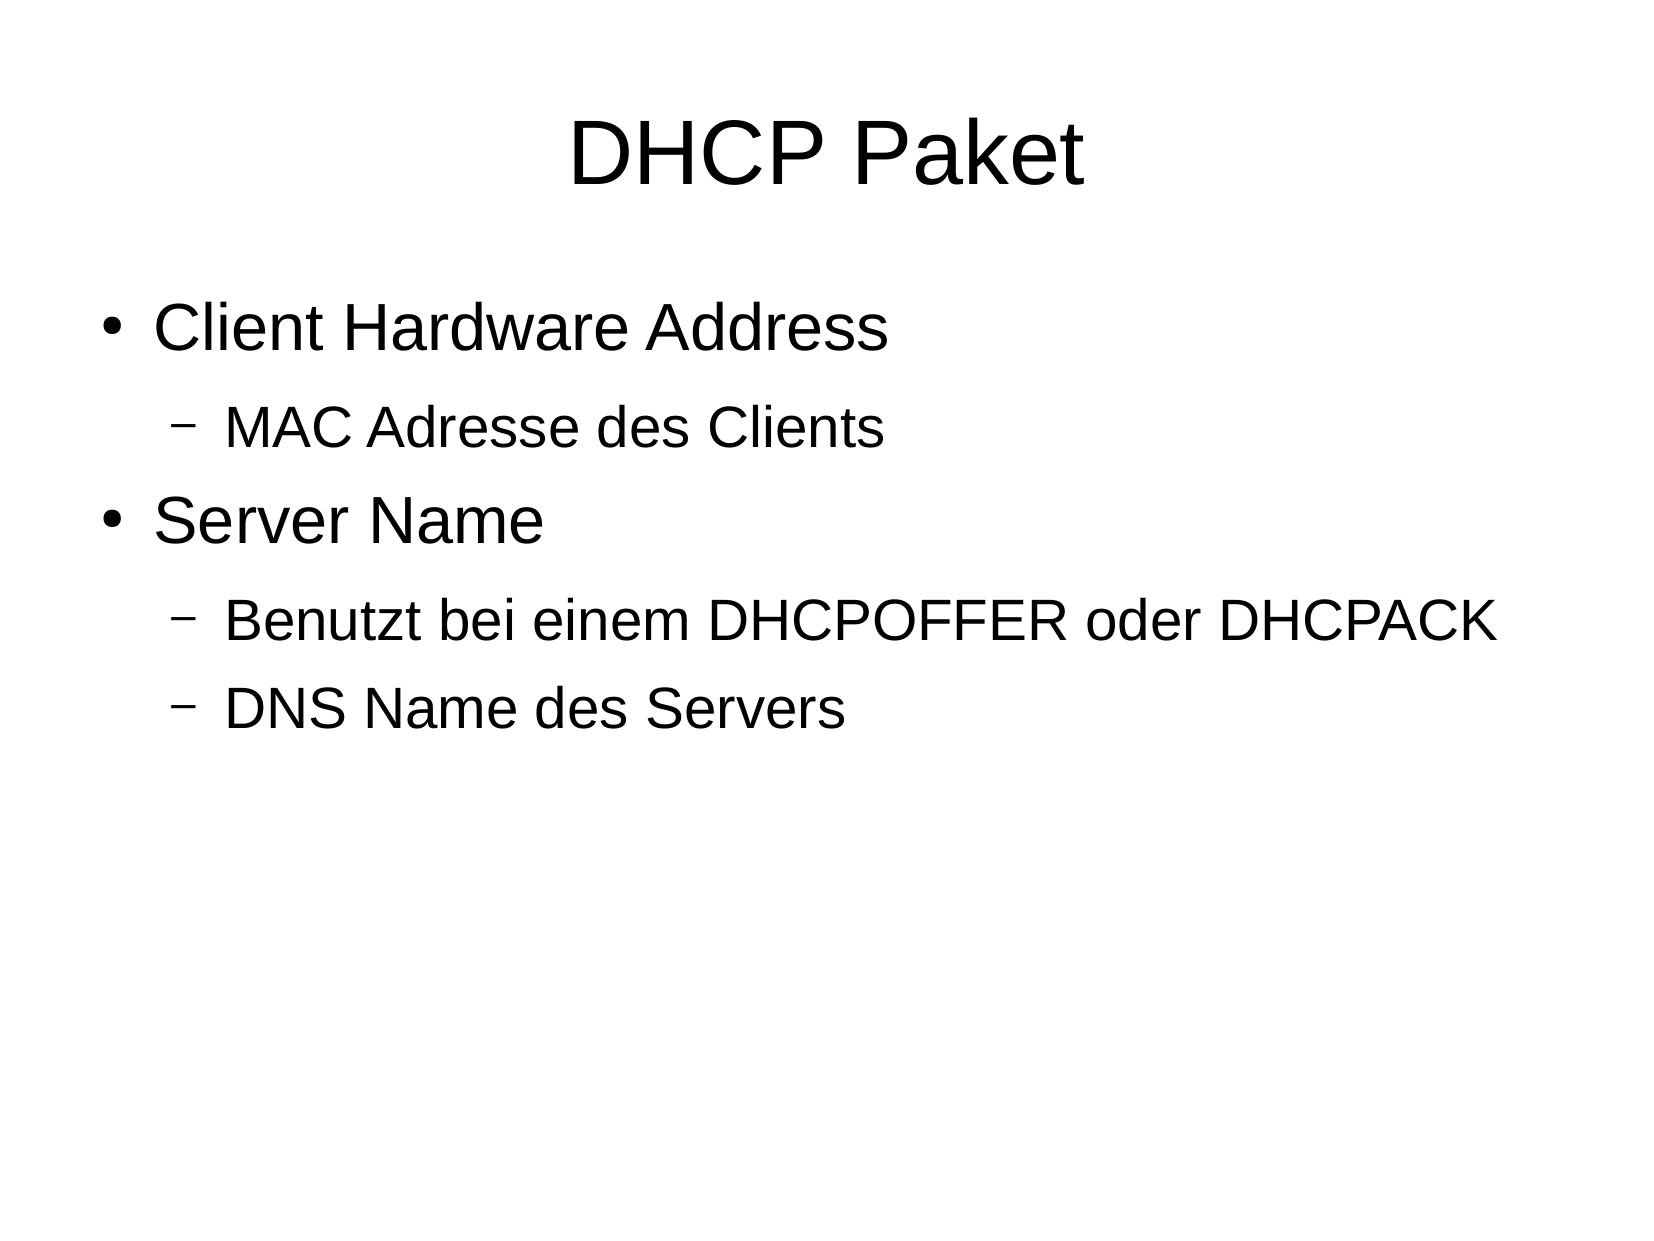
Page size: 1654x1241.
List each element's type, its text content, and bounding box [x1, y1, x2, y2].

title DHCP Paket [82, 49, 1571, 257]
list Client Hardware Address MAC Adresse des Clients Server Name Benutzt bei einem DHCPOFFER oder DHCPACK DNS Name des Servers [82, 290, 1571, 1010]
